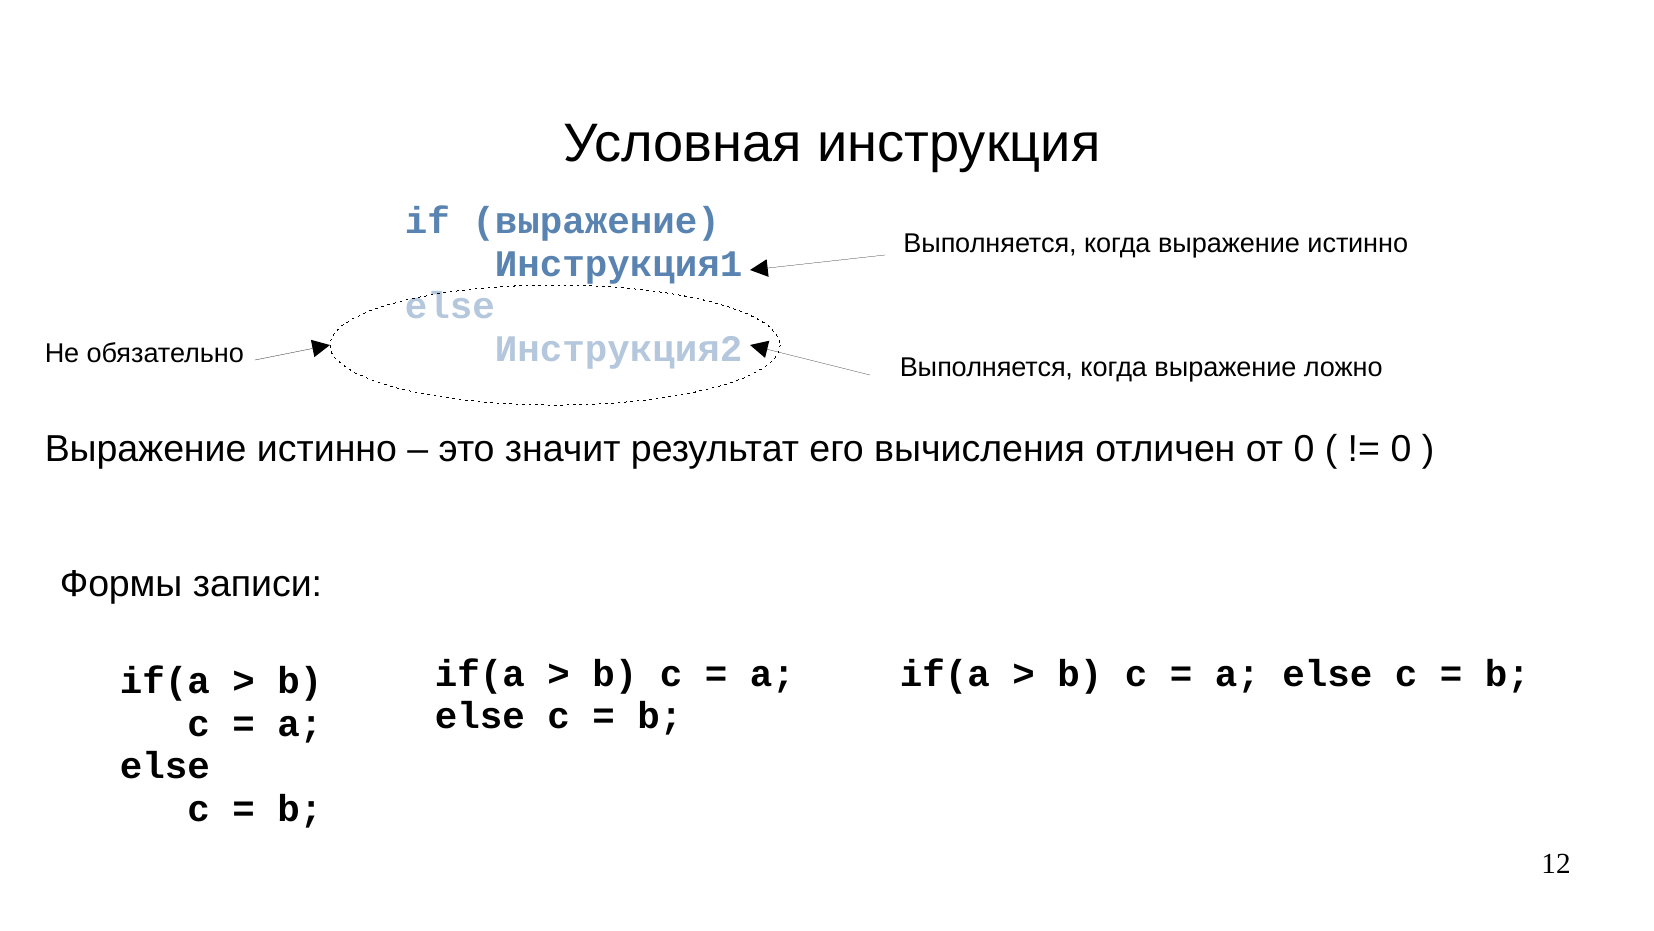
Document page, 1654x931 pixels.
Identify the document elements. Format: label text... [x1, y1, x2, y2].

text_box if(a > b) c = a; else c = b; [420, 647, 811, 753]
text_box Выражение истинно – это значит результат его вычисления отличен от 0 ( != 0 ) [30, 420, 1621, 485]
text_box Выполняется, когда выражение истинно [888, 220, 1426, 271]
text_box Не обязательно [30, 330, 301, 391]
text_box Формы записи: [45, 555, 1636, 620]
text_box Условная инструкция [45, 105, 1621, 196]
text_box if (выражение) Инструкция1 else Инструкция2 [390, 195, 810, 380]
text_box Выполняется, когда выражение ложно [885, 345, 1456, 391]
text_box if(a > b) c = a; else c = b; [885, 647, 1576, 753]
text_box if(a > b) c = a; else c = b; [105, 655, 346, 841]
